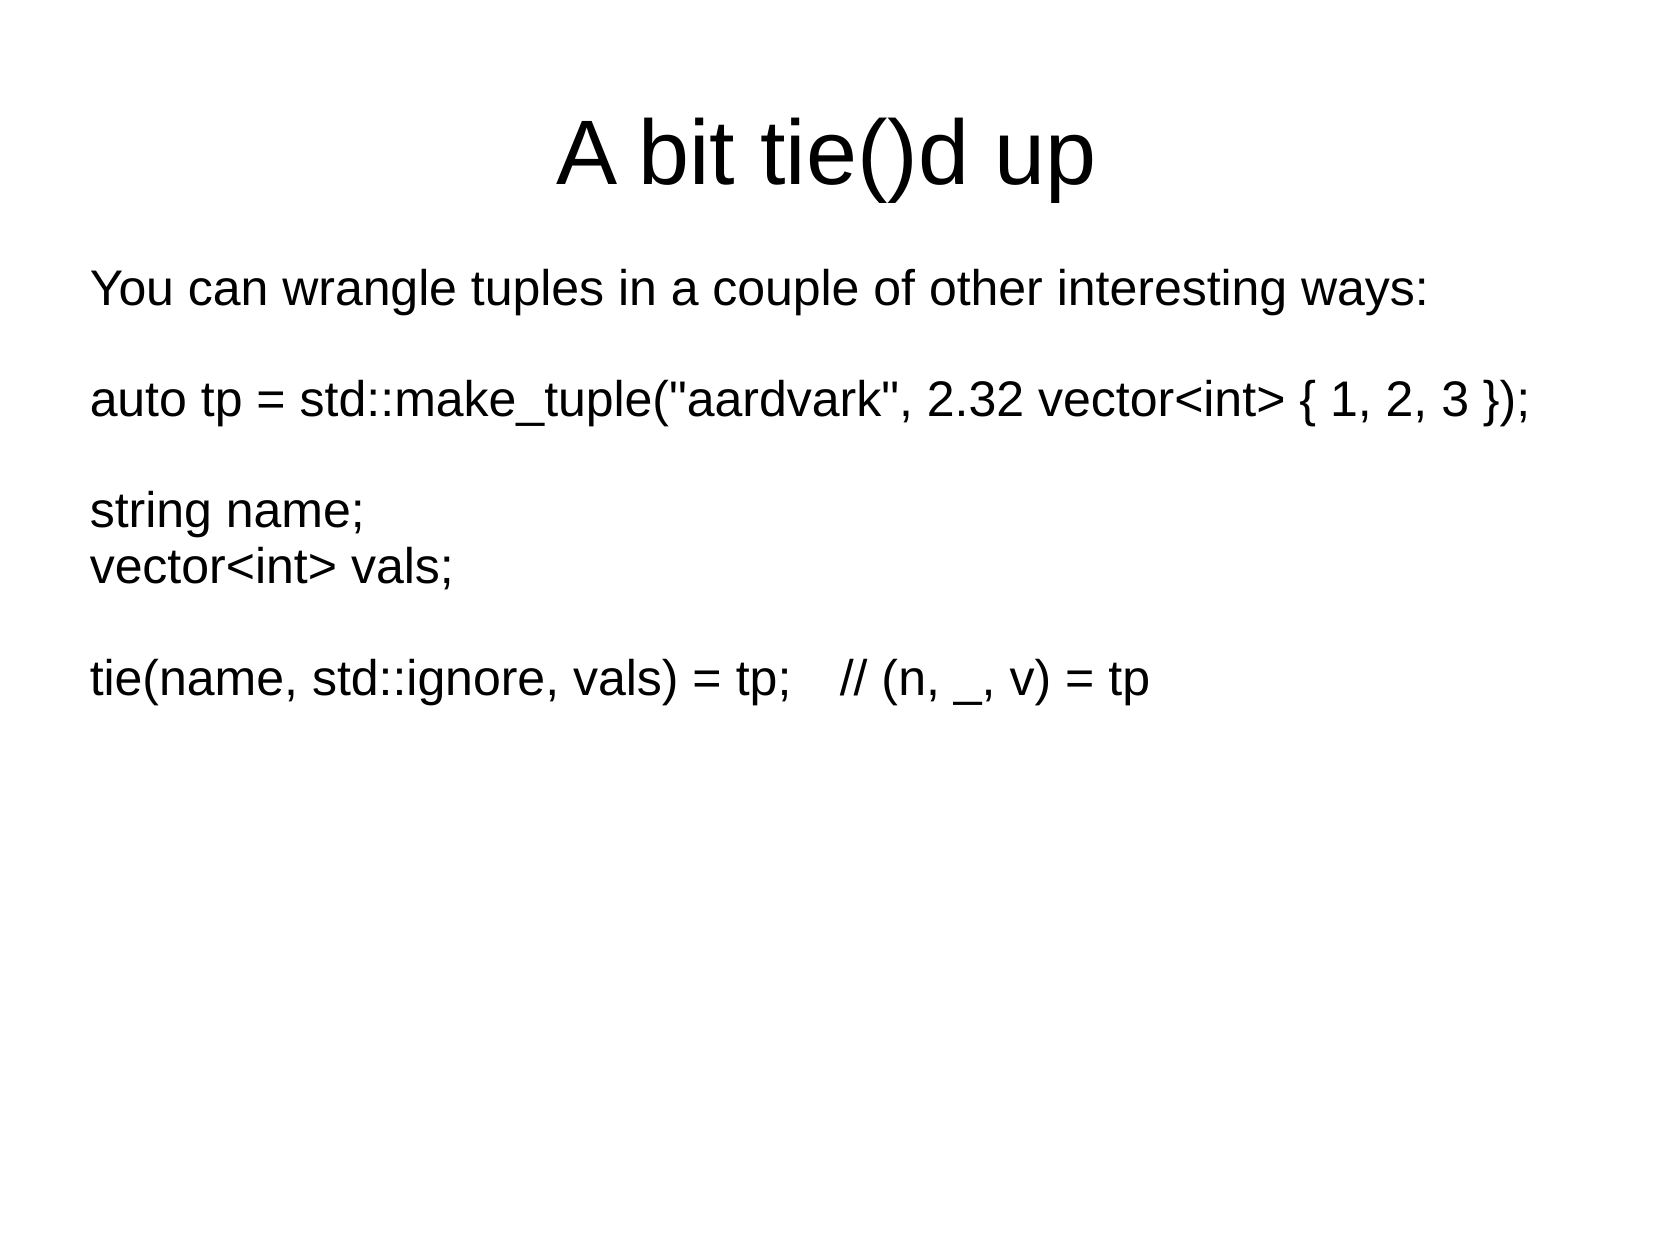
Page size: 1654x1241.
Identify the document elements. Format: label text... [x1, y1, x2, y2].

title A bit tie()d up [82, 49, 1571, 257]
text_box You can wrangle tuples in a couple of other interesting ways: auto tp = std::make_tuple("aardvark", 2.32 vector<int> { 1, 2, 3 }); string name; vector<int> vals; tie(name, std::ignore, vals) = tp; // (n, _, v) = tp [75, 252, 1547, 937]
